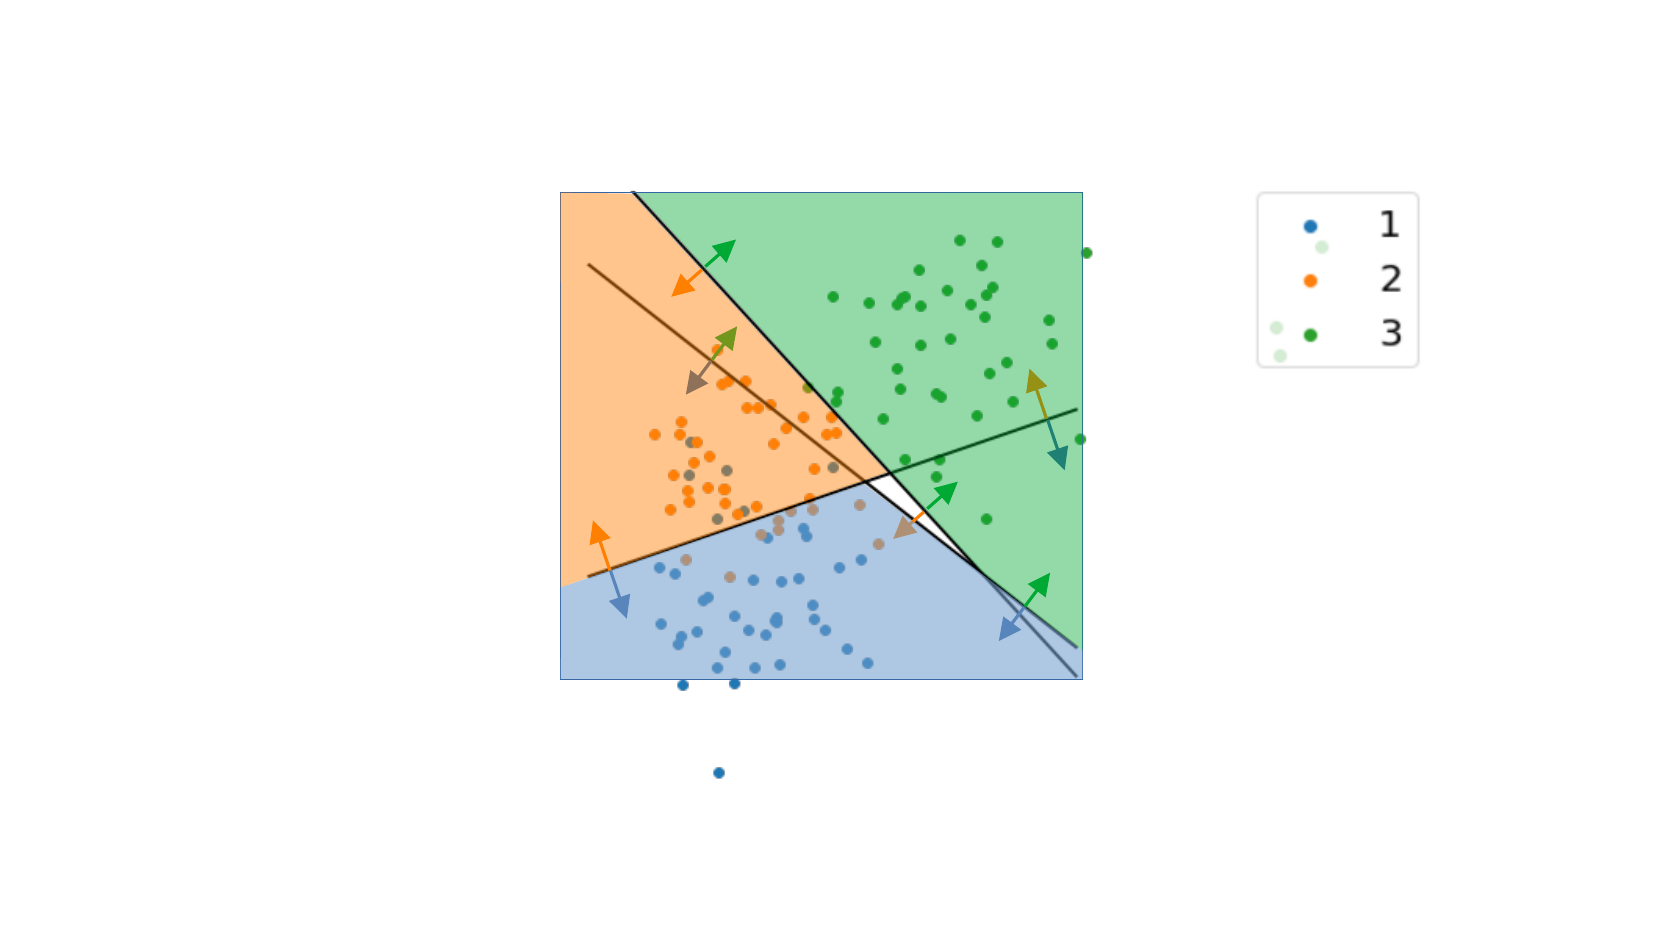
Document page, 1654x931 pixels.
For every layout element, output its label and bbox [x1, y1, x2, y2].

picture [1251, 184, 1426, 376]
picture [559, 182, 1191, 799]
text_box [560, 192, 1083, 680]
